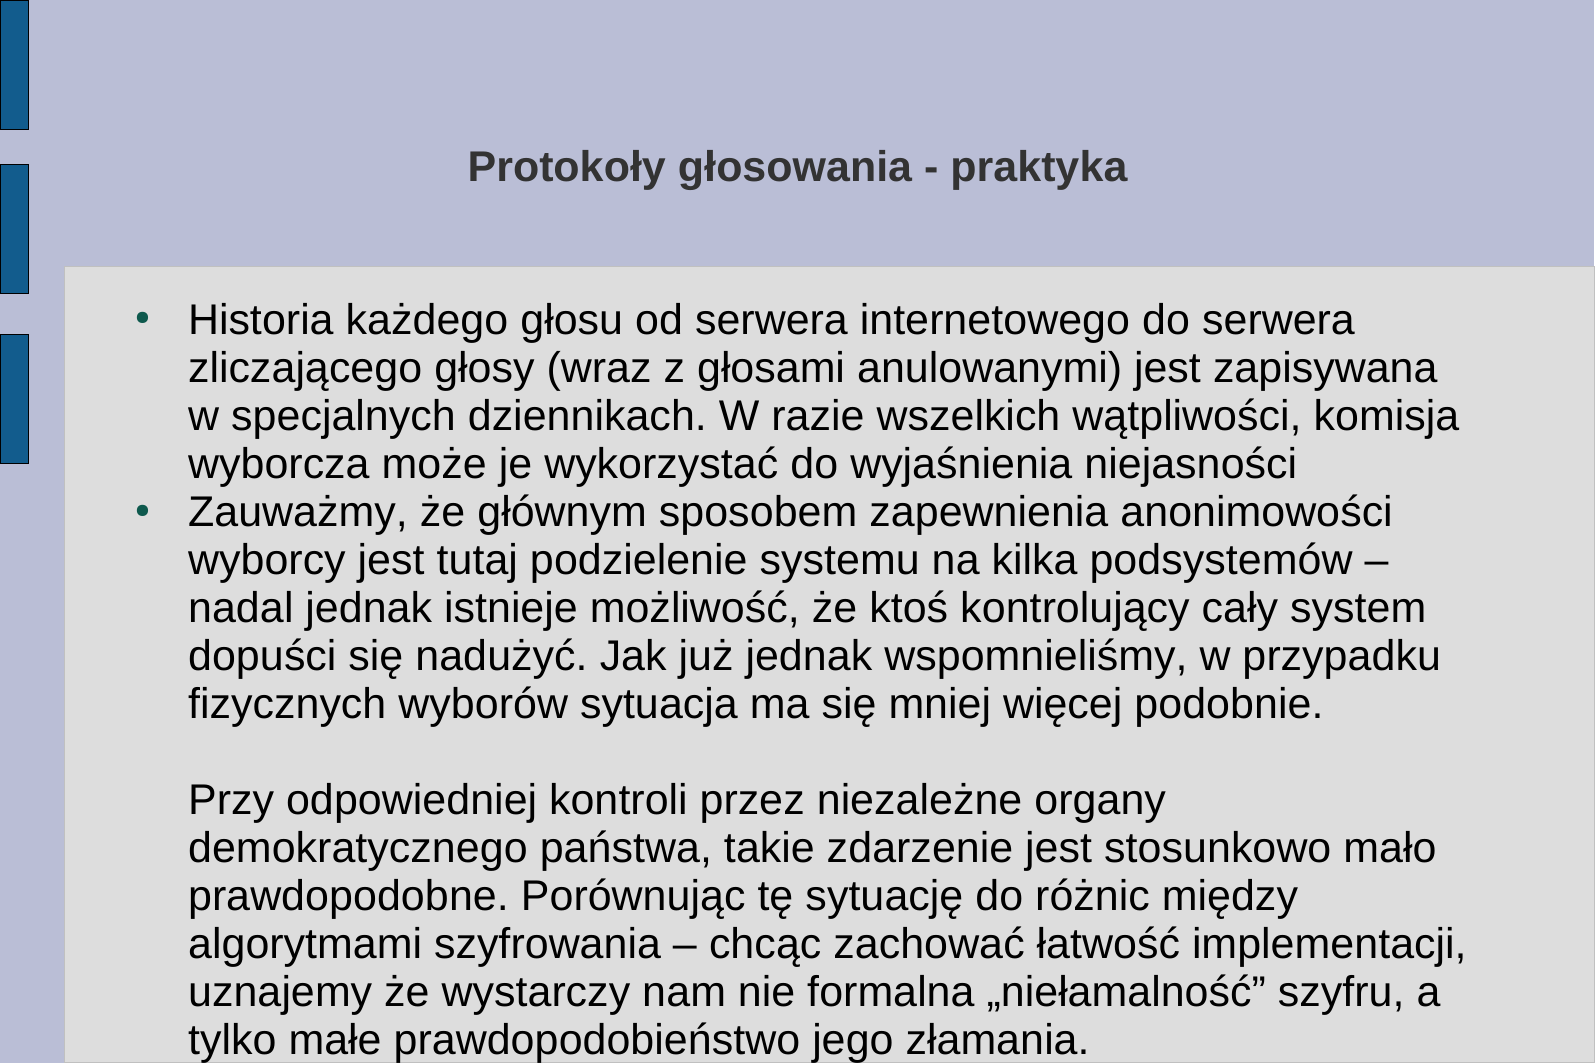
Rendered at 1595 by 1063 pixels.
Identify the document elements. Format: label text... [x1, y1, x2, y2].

title Protokoły głosowania - praktyka [117, 78, 1479, 256]
list Historia każdego głosu od serwera internetowego do serwera zliczającego głosy (wraz z głosami anulowanymi) jest zapisywana w specjalnych dziennikach. W razie wszelkich wątpliwości, komisja wyborcza może je wykorzystać do wyjaśnienia niejasności Zauważmy, że głównym sposobem zapewnienia anonimowości wyborcy jest tutaj podzielenie systemu na kilka podsystemów – nadal jednak istnieje możliwość, że ktoś kontrolujący cały system dopuści się nadużyć. Jak już jednak wspomnieliśmy, w przypadku fizycznych wyborów sytuacja ma się mniej więcej podobnie. Przy odpowiedniej kontroli przez niezależne organy demokratycznego państwa, takie zdarzenie jest stosunkowo mało prawdopodobne. Porównując tę sytuację do różnic między algorytmami szyfrowania – chcąc zachować łatwość implementacji, uznajemy że wystarczy nam nie formalna „niełamalność” szyfru, a tylko małe prawdopodobieństwo jego złamania. [117, 295, 1479, 1063]
